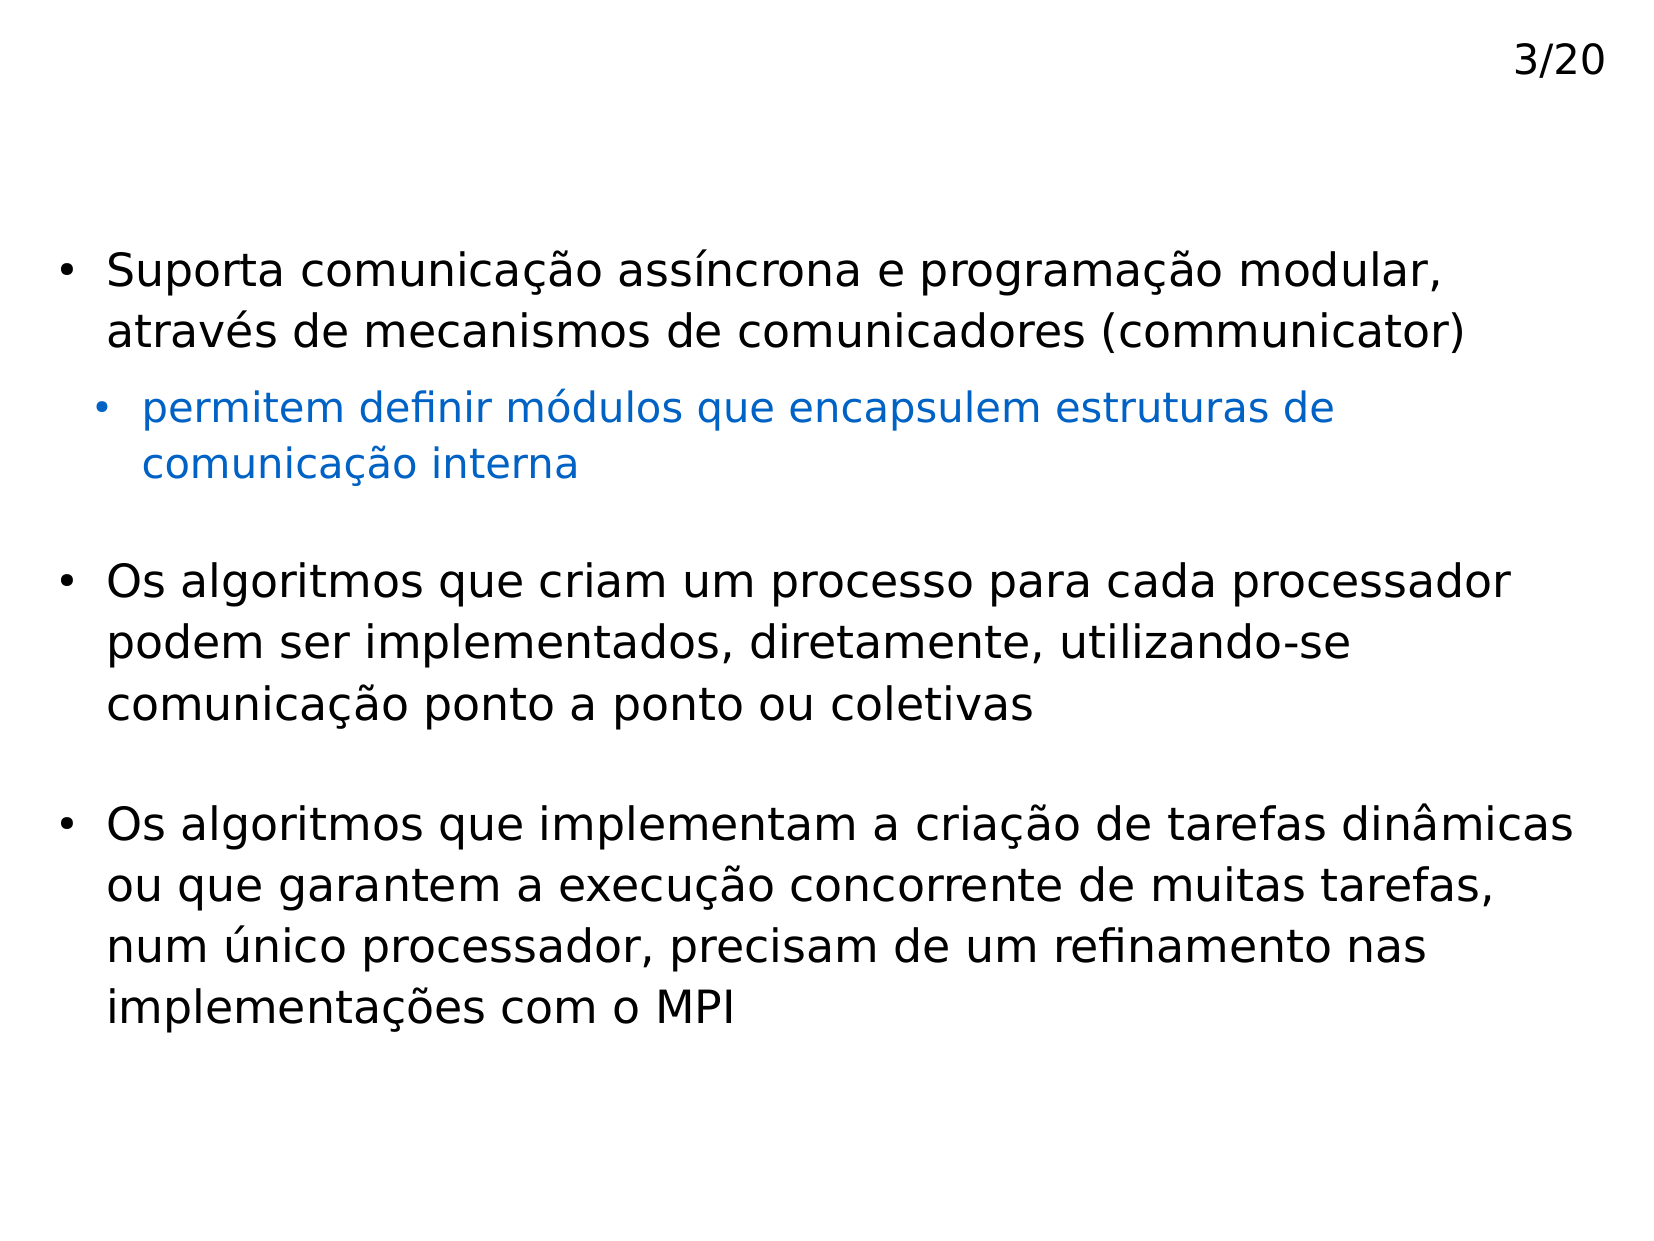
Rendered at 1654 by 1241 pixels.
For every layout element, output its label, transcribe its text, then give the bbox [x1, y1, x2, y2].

list Suporta comunicação assíncrona e programação modular, através de mecanismos de comunicadores (communicator) permitem definir módulos que encapsulem estruturas de comunicação interna Os algoritmos que criam um processo para cada processador podem ser implementados, diretamente, utilizando-se comunicação ponto a ponto ou coletivas Os algoritmos que implementam a criação de tarefas dinâmicas ou que garantem a execução concorrente de muitas tarefas, num único processador, precisam de um refinamento nas implementações com o MPI [59, 236, 1595, 1211]
